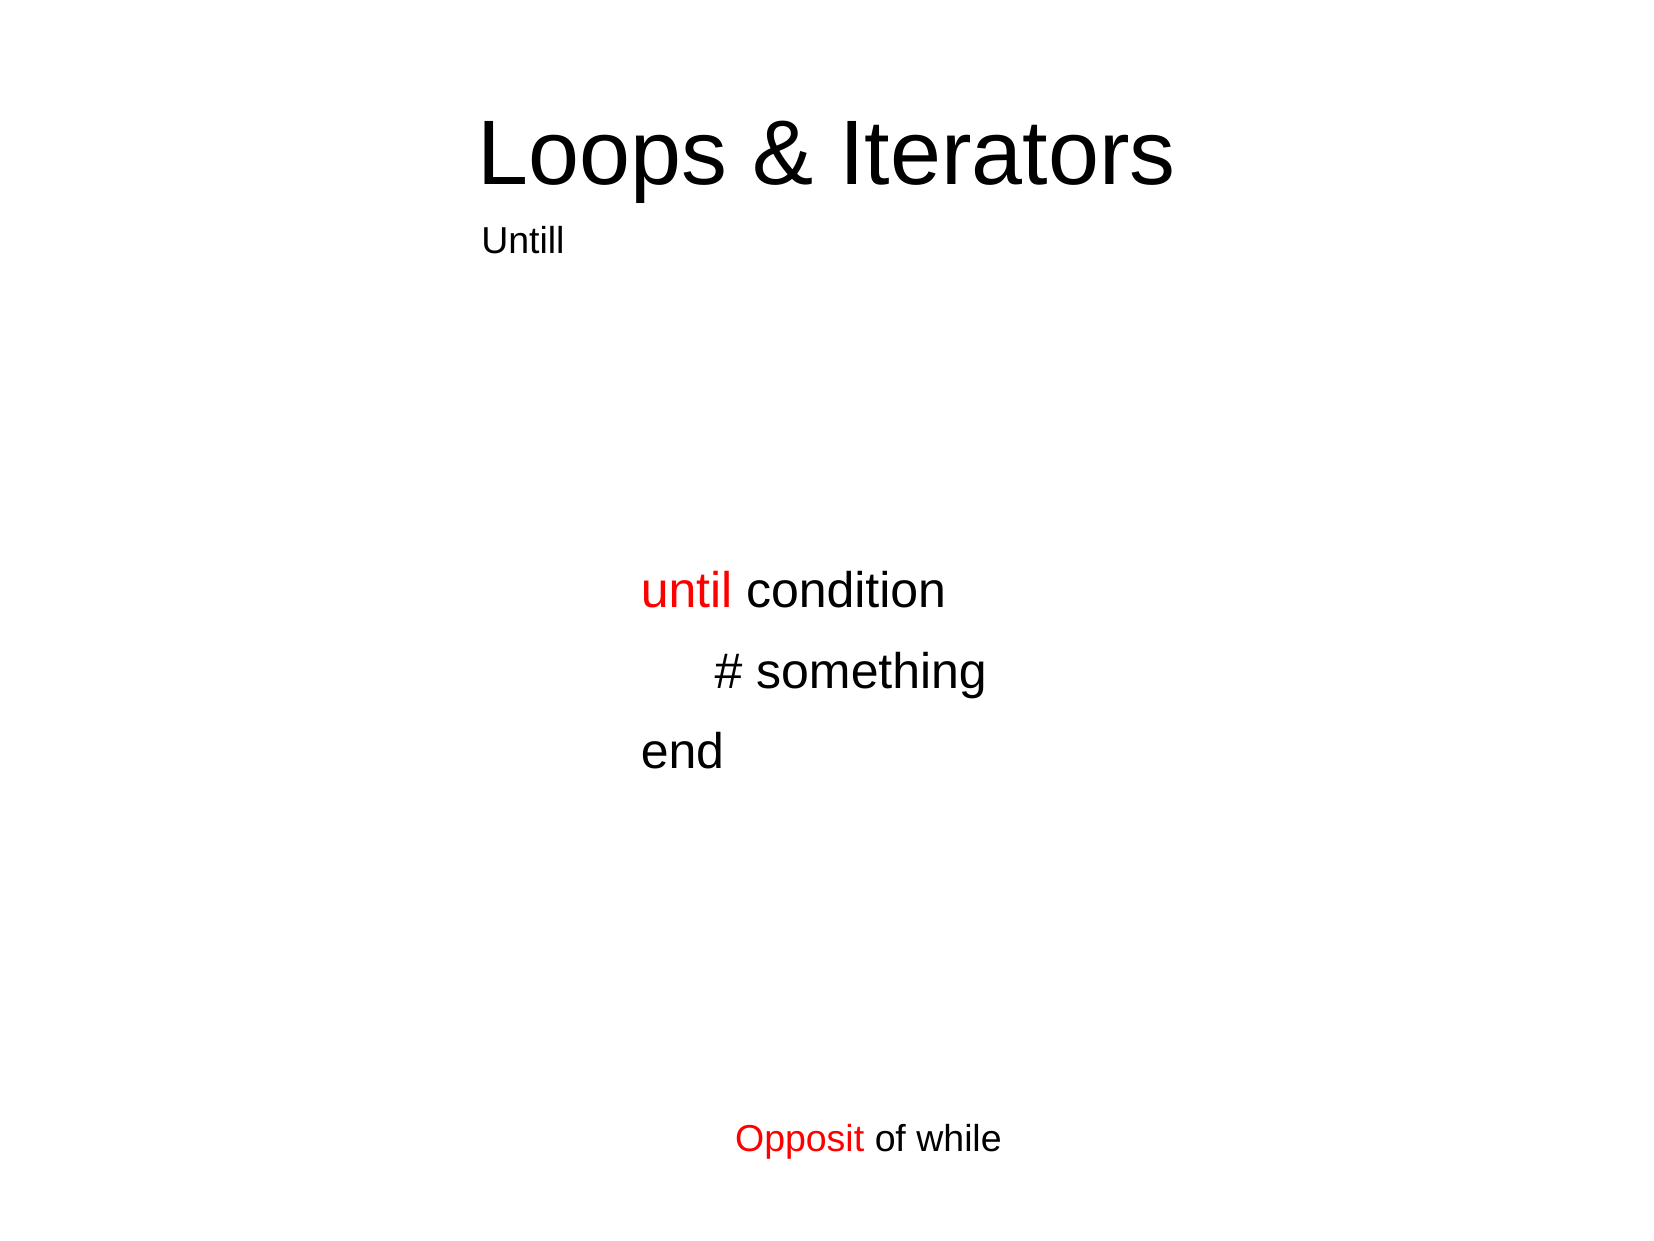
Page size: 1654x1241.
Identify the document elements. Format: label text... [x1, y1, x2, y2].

text_box until condition # something end [625, 555, 1004, 792]
text_box Opposit of while [720, 1110, 1052, 1182]
text_box Untill [466, 212, 821, 284]
title Loops & Iterators [82, 49, 1571, 257]
